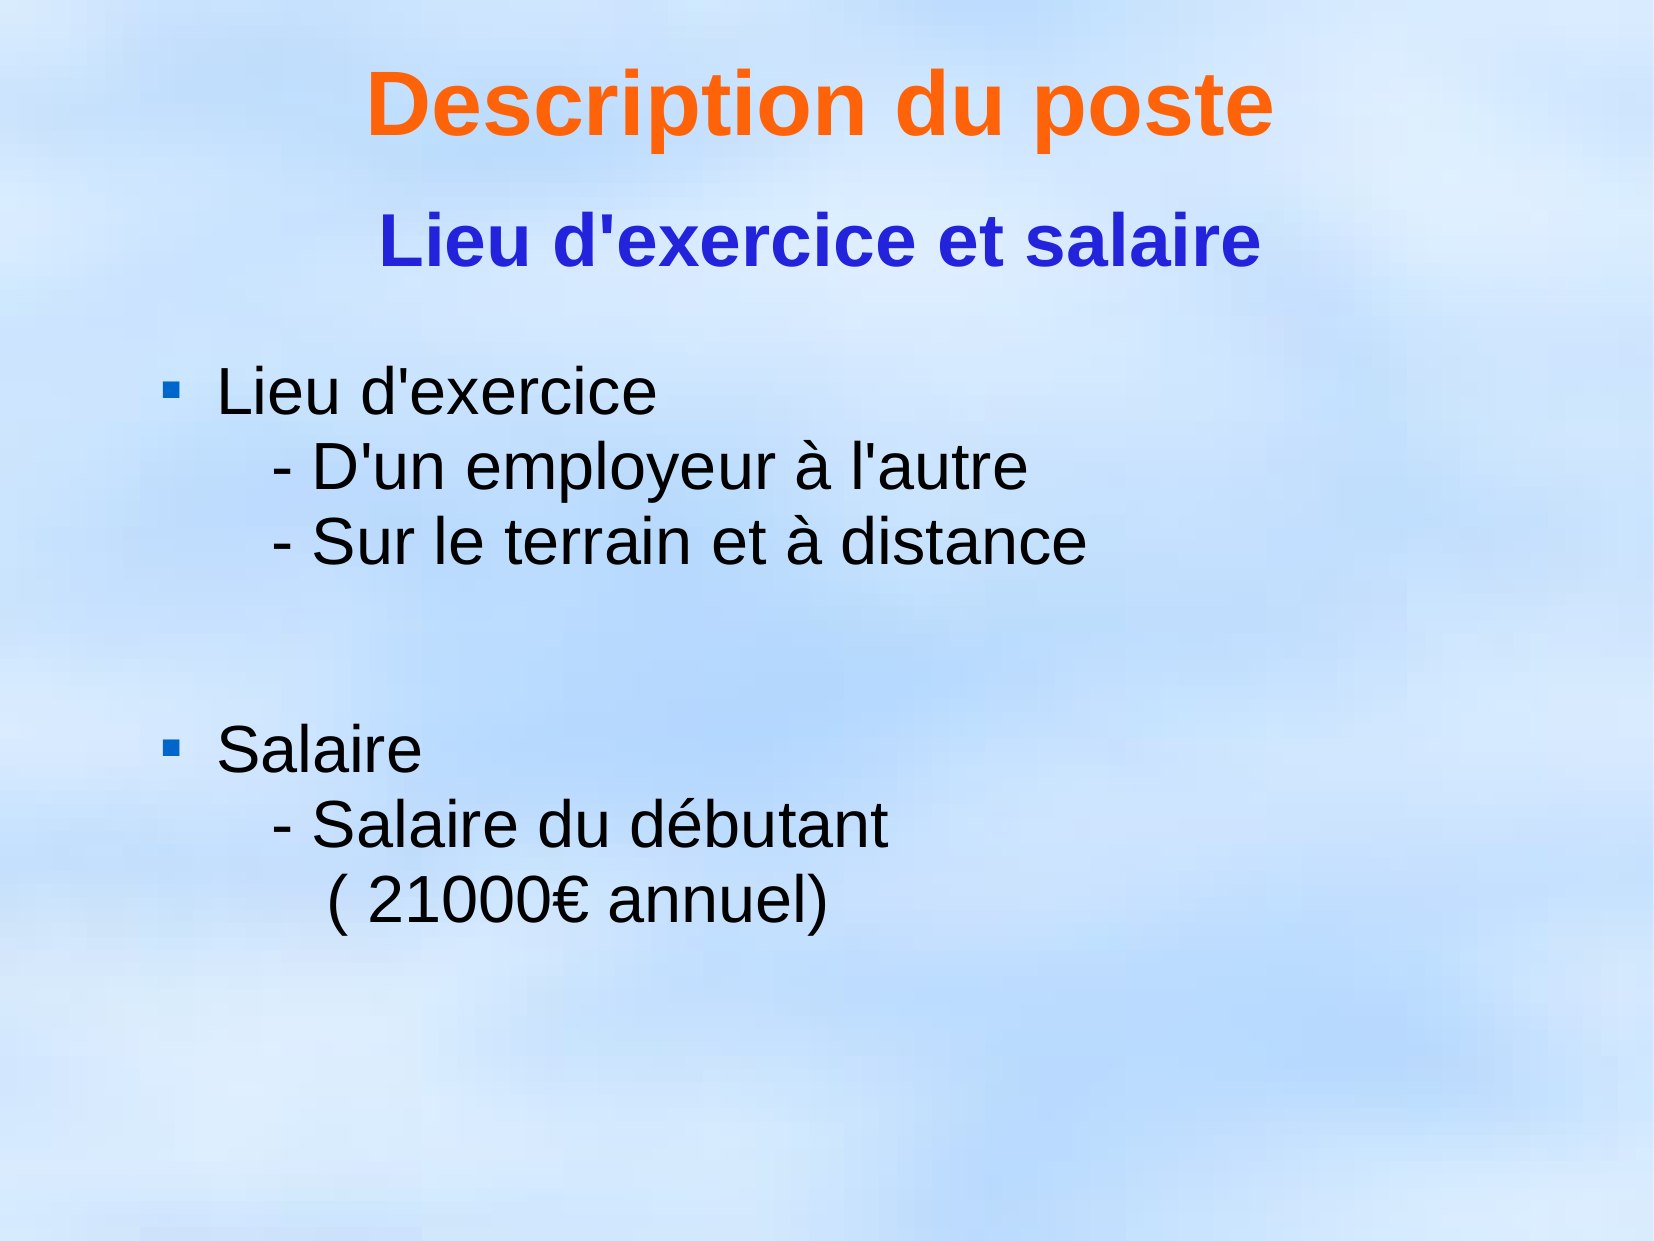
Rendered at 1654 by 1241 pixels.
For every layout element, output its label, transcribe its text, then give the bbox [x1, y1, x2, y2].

list Lieu d'exercice - D'un employeur à l'autre - Sur le terrain et à distance Salaire - Salaire du débutant ( 21000€ annuel) [145, 354, 1477, 1182]
title Description du poste [76, 7, 1565, 184]
picture [0, 0, 1654, 1241]
title Lieu d'exercice et salaire [76, 184, 1566, 296]
